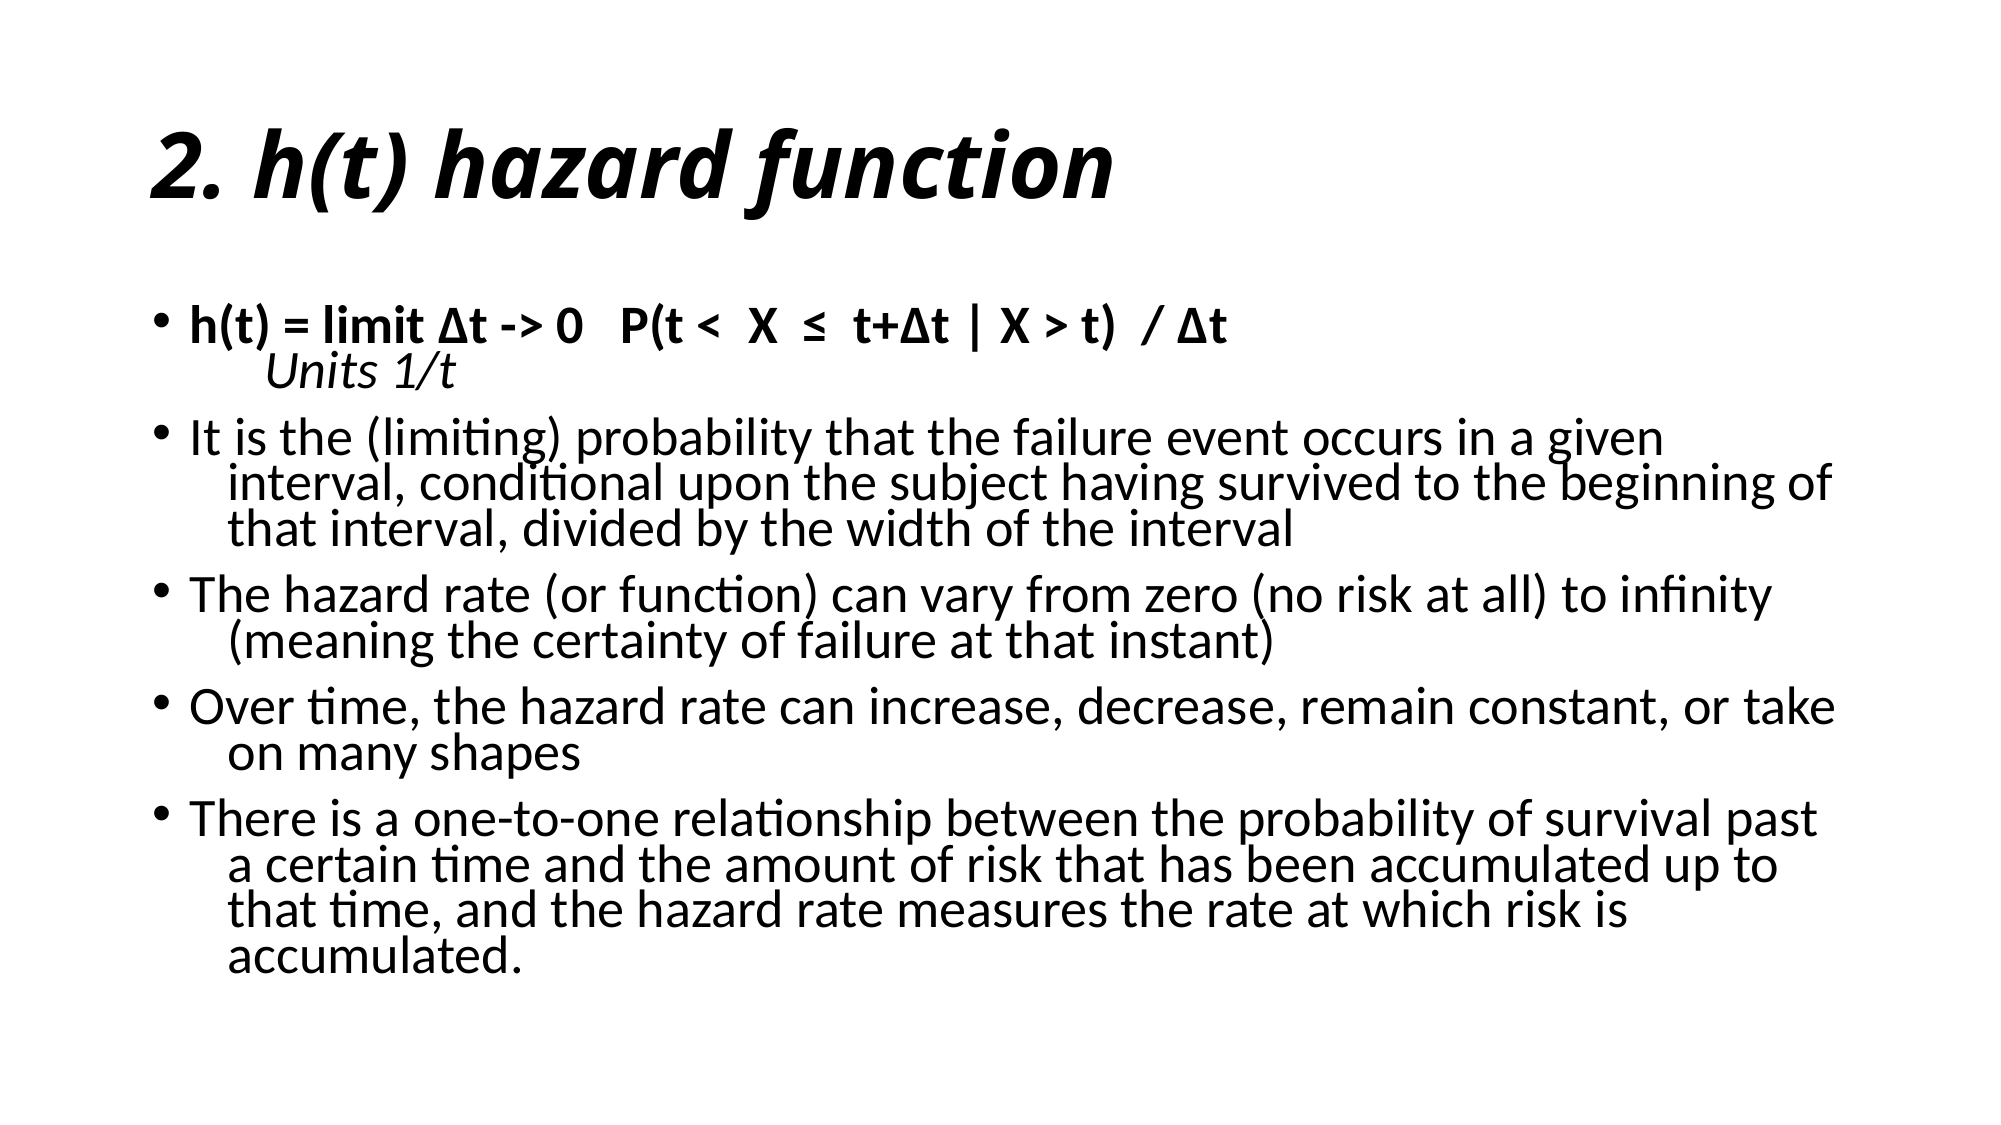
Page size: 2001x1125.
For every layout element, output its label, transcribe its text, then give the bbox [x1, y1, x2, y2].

list h(t) = limit Δt -> 0 P(t < X ≤ t+Δt | X > t) / Δt Units 1/t It is the (limiting) probability that the failure event occurs in a given interval, conditional upon the subject having survived to the beginning of that interval, divided by the width of the interval The hazard rate (or function) can vary from zero (no risk at all) to infinity (meaning the certainty of failure at that instant) Over time, the hazard rate can increase, decrease, remain constant, or take on many shapes There is a one-to-one relationship between the probability of survival past a certain time and the amount of risk that has been accumulated up to that time, and the hazard rate measures the rate at which risk is accumulated. [137, 299, 1863, 1014]
title 2. h(t) hazard function [137, 59, 1863, 278]
